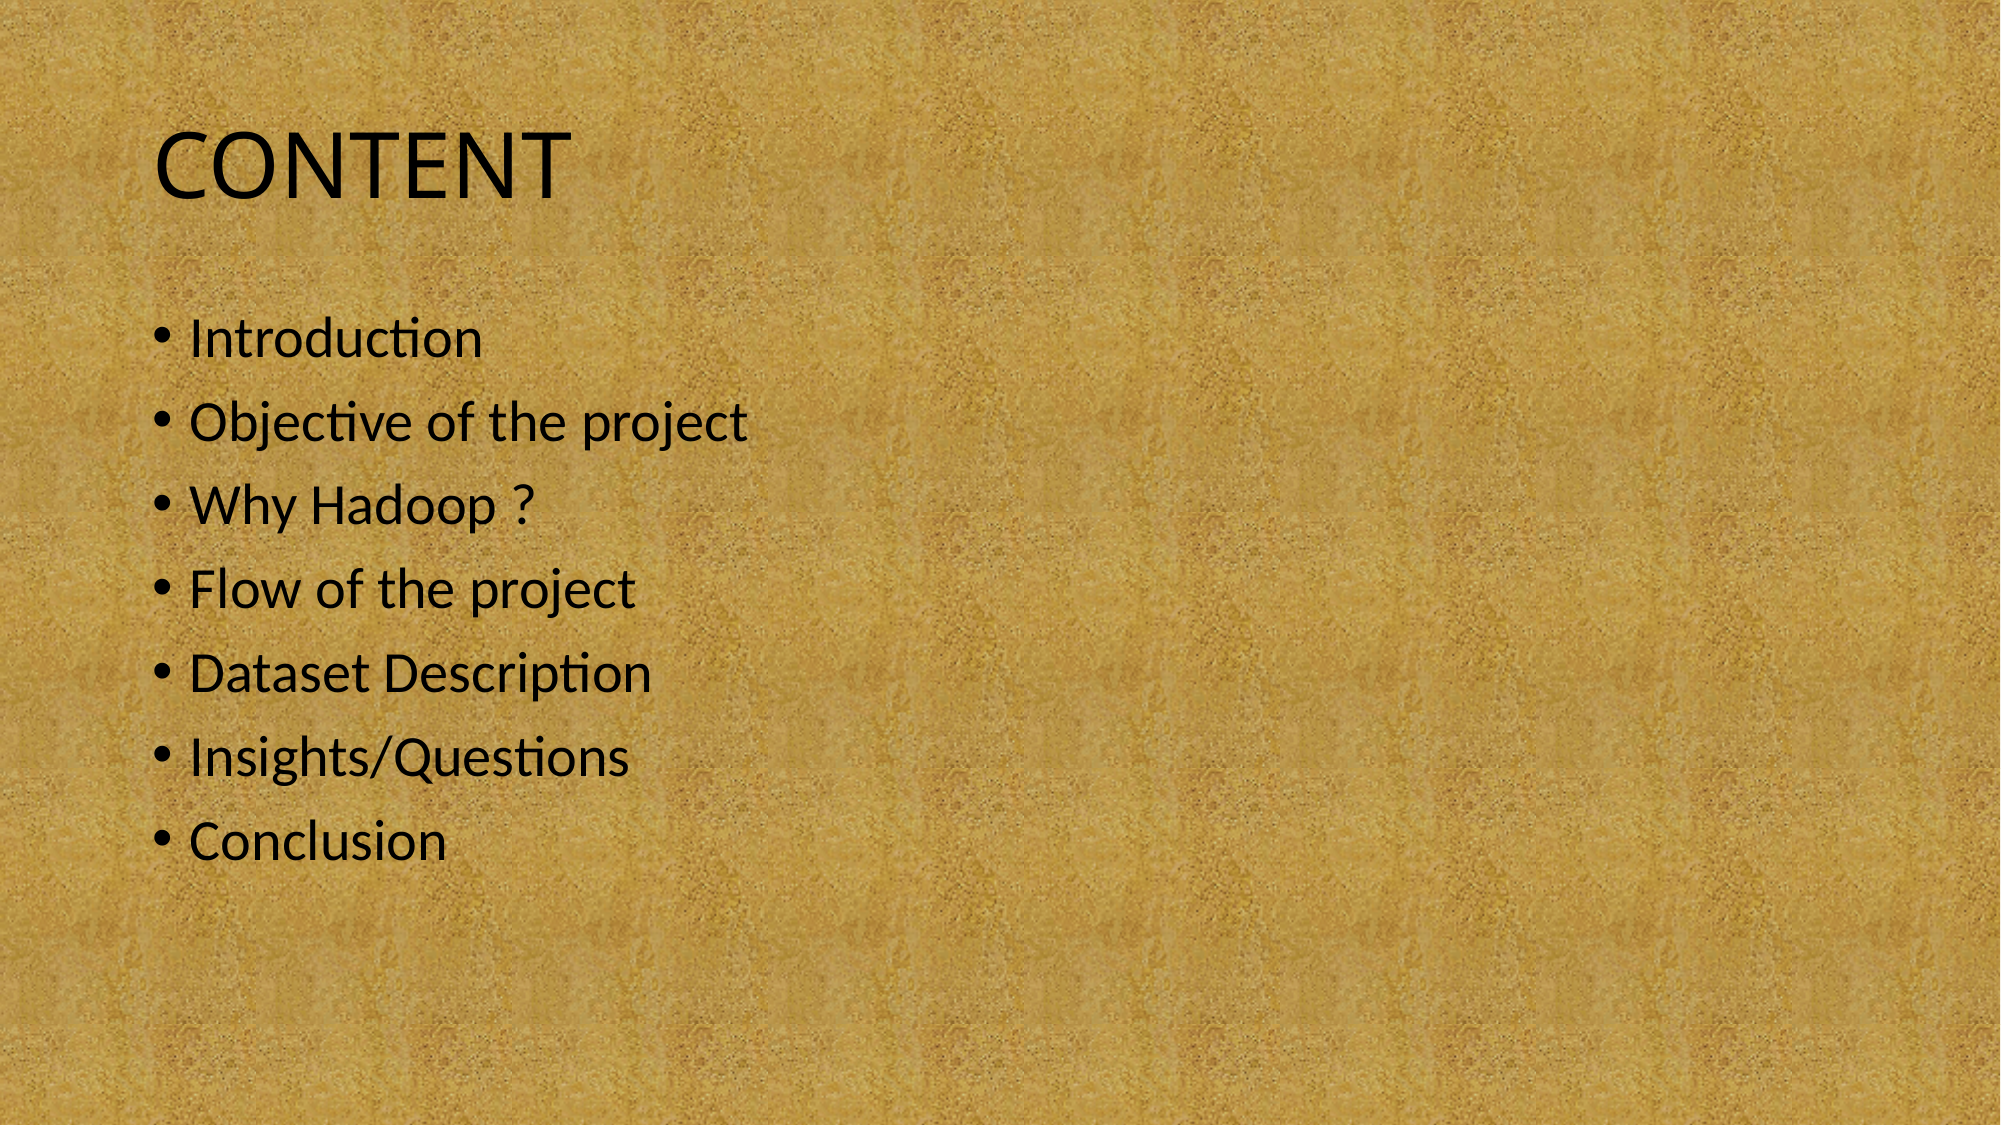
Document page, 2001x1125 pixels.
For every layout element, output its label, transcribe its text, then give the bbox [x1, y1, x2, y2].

list Introduction Objective of the project Why Hadoop ? Flow of the project Dataset Description Insights/Questions Conclusion [137, 299, 1863, 1014]
title CONTENT [137, 59, 1863, 278]
picture [0, 0, 2001, 1125]
